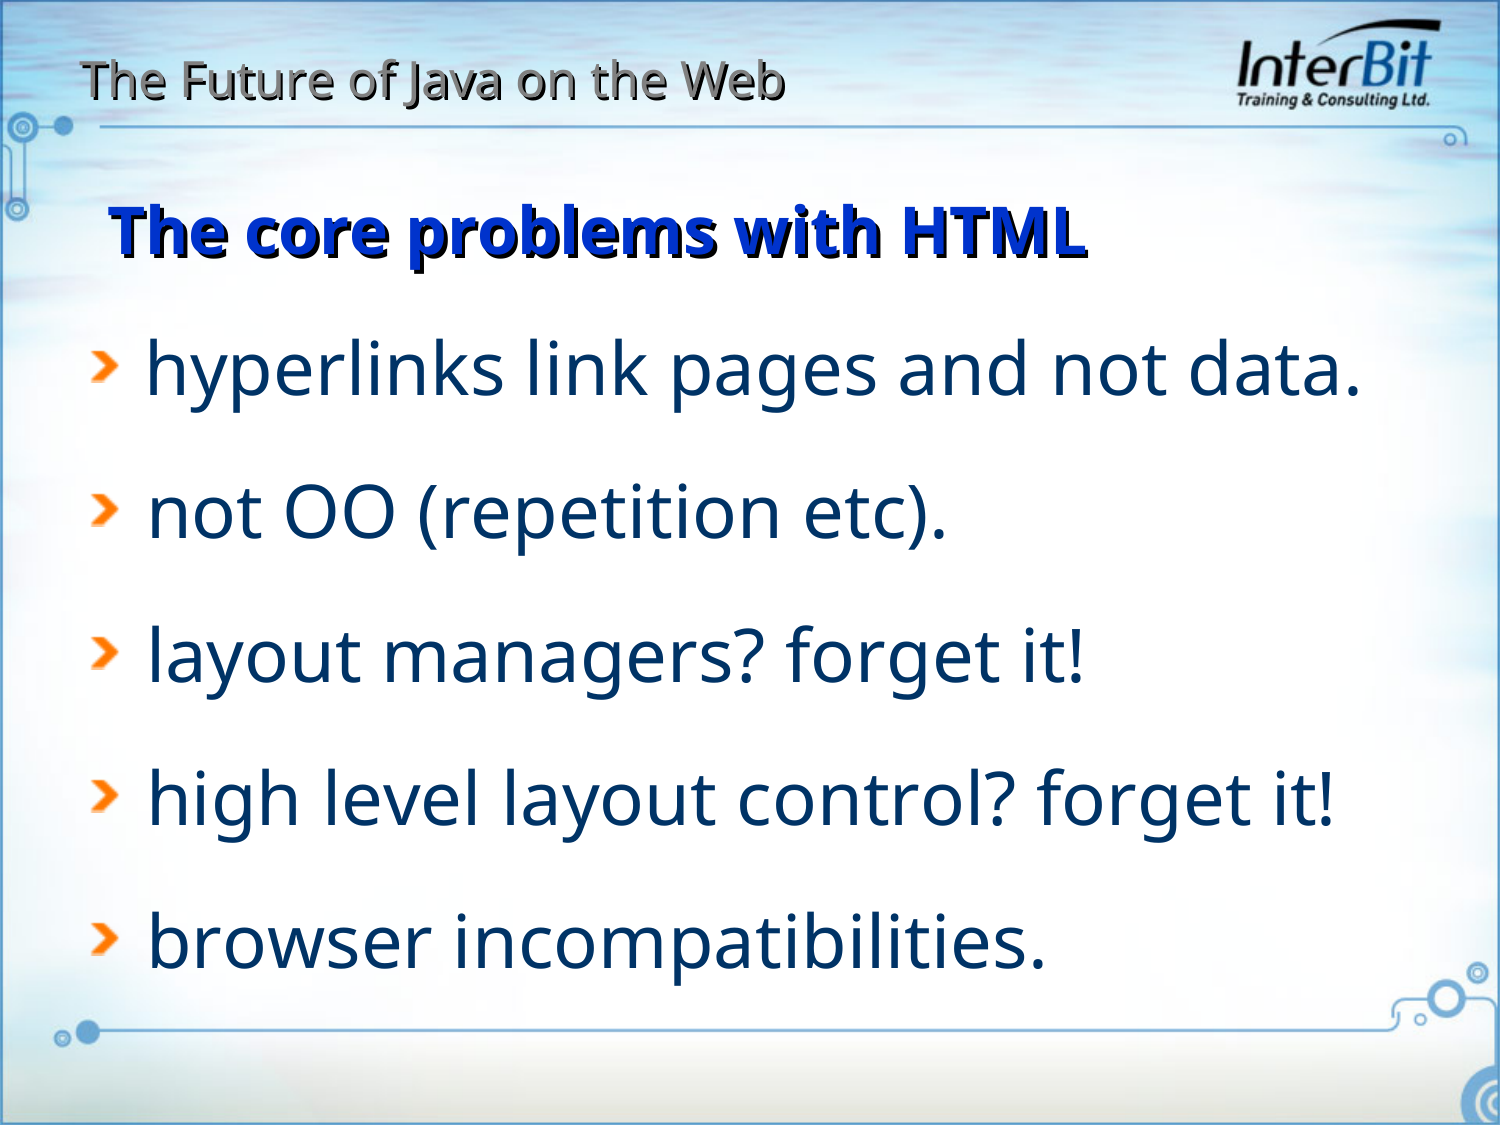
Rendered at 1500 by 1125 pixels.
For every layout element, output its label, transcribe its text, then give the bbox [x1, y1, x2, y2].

picture [0, 0, 1500, 1125]
title The Future of Java on the Web [64, 14, 1415, 141]
list The core problems with HTML hyperlinks link pages and not data. not OO (repetition etc). layout managers? forget it! high level layout control? forget it! browser incompatibilities. [75, 148, 1426, 999]
